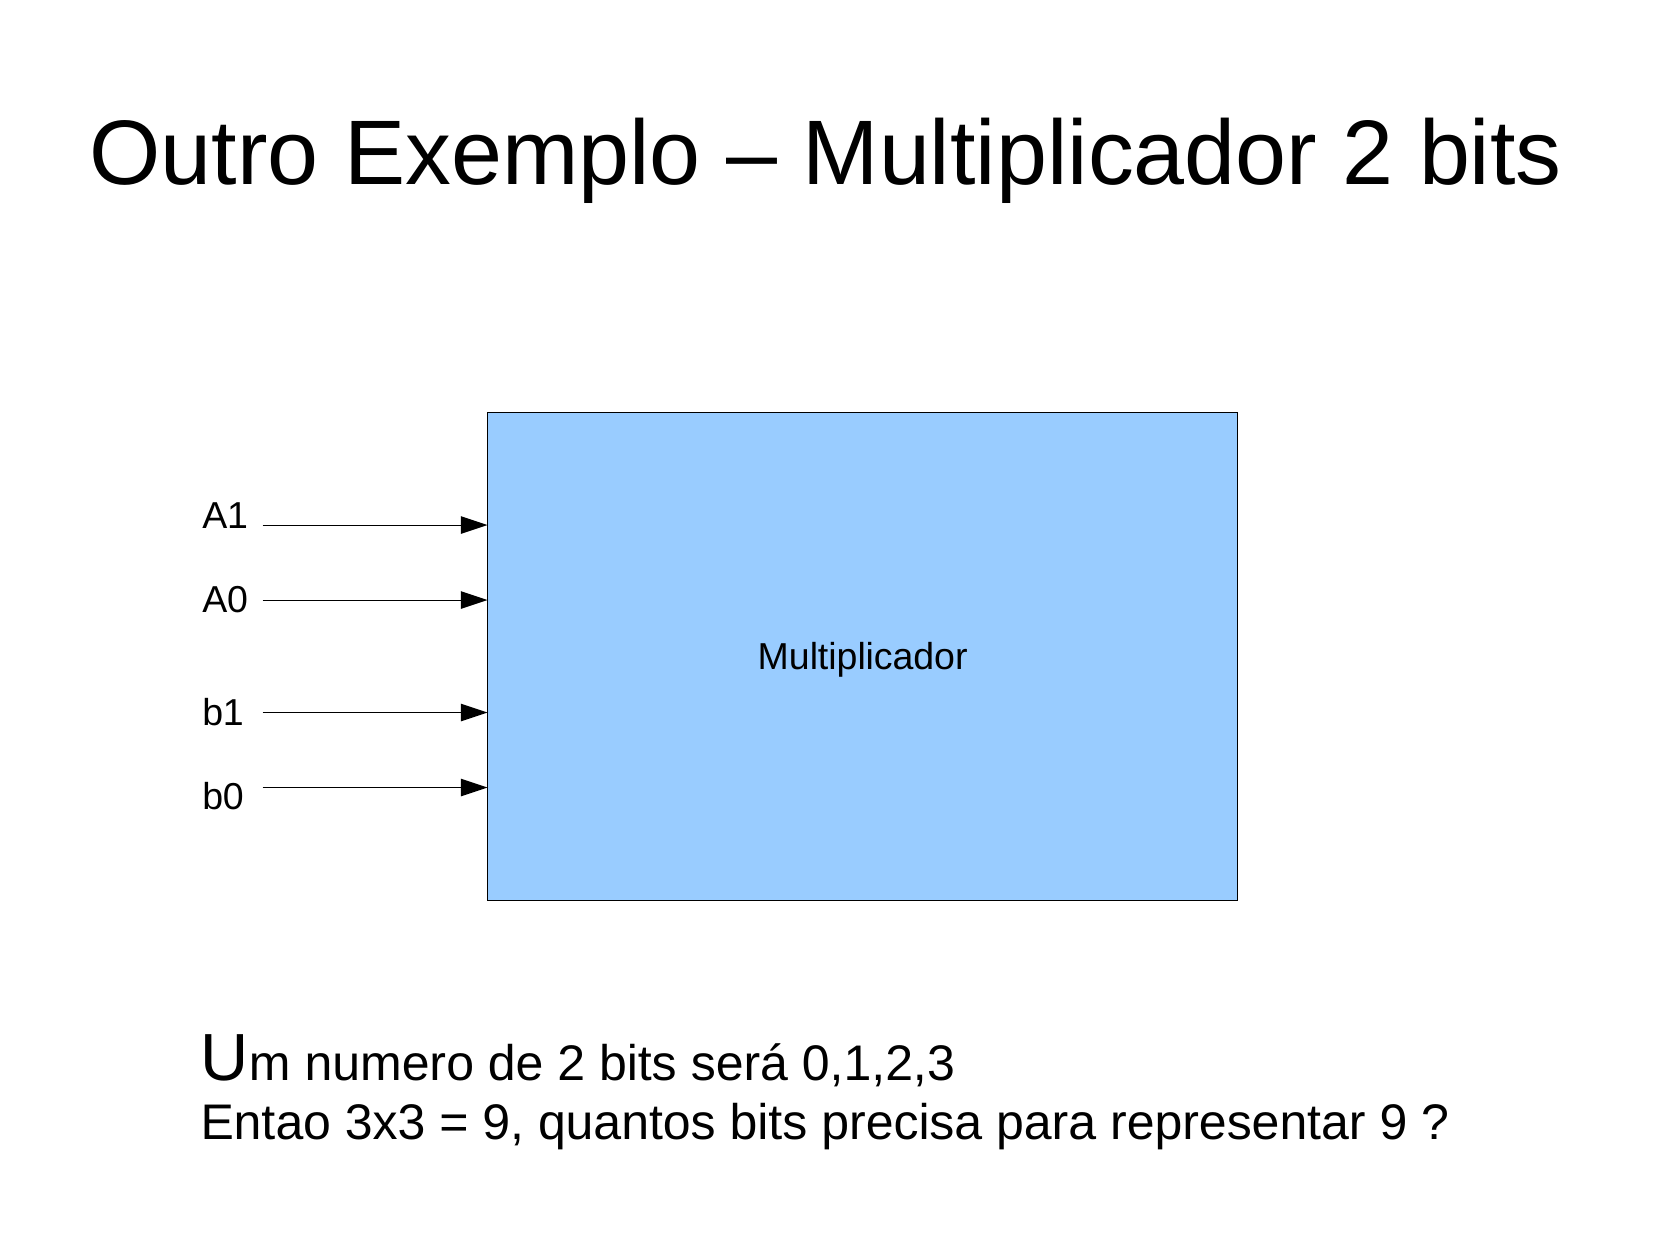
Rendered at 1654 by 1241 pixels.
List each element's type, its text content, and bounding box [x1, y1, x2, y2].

title Outro Exemplo – Multiplicador 2 bits [82, 56, 1571, 250]
text_box Um numero de 2 bits será 0,1,2,3 Entao 3x3 = 9, quantos bits precisa para representar 9 ? [185, 1012, 1438, 1158]
text_box Multiplicador [487, 412, 1238, 901]
text_box b1 b0 [187, 684, 259, 826]
text_box A1 A0 [187, 487, 263, 629]
